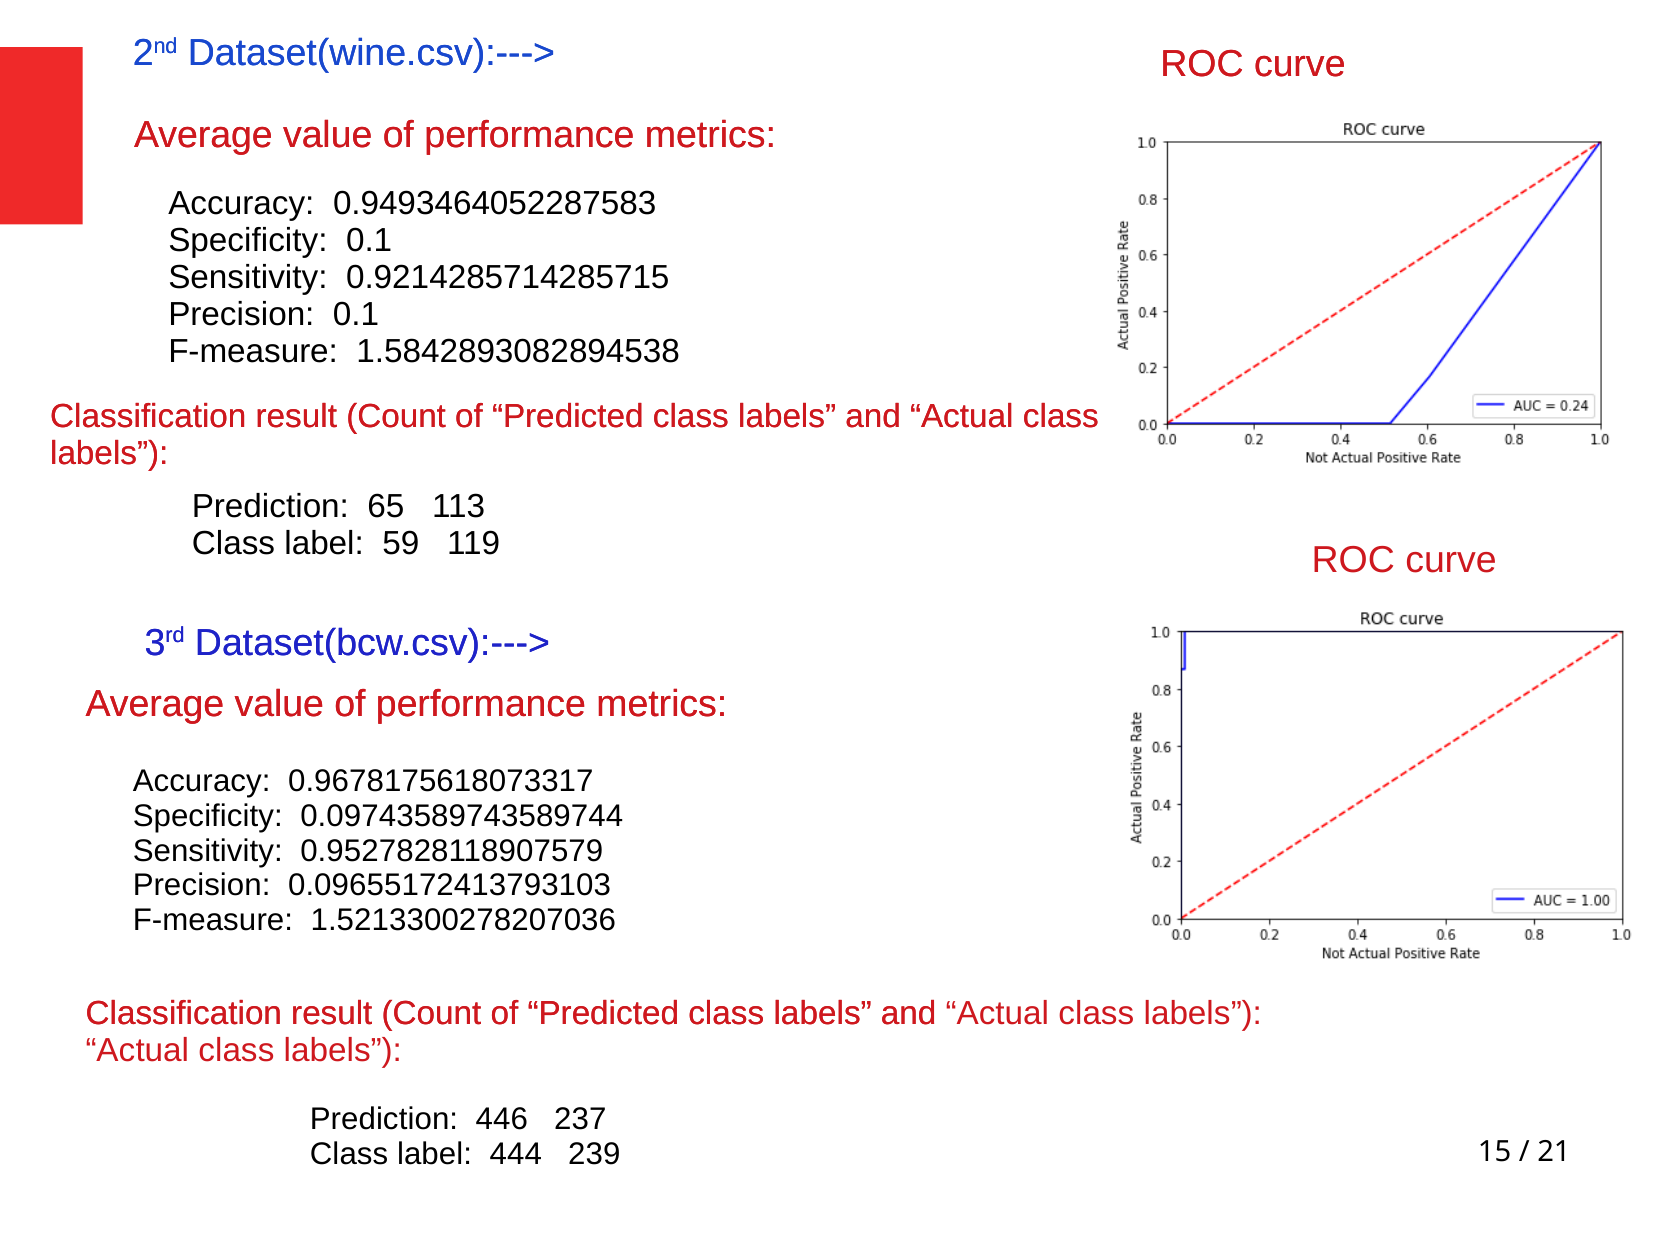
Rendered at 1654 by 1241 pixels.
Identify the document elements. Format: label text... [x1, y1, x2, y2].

text_box Accuracy: 0.9493464052287583 Specificity: 0.1 Sensitivity: 0.9214285714285715 Precision: 0.1 F-measure: 1.5842893082894538 [153, 177, 777, 378]
text_box 3rd Dataset(bcw.csv):---> [129, 614, 756, 673]
text_box ROC curve [1296, 531, 1512, 589]
text_box Average value of performance metrics: [70, 675, 743, 733]
picture [1123, 602, 1642, 969]
text_box Prediction: 65 113 Class label: 59 119 [177, 479, 671, 579]
text_box Classification result (Count of “Predicted class labels” and “Actual class labels”): [1028, 987, 1280, 1040]
text_box Classification result (Count of “Predicted class labels” and “Actual class labels”): [70, 987, 1028, 1077]
text_box Average value of performance metrics: [119, 106, 792, 164]
picture [1110, 113, 1620, 473]
text_box Prediction: 446 237 Class label: 444 239 [295, 1094, 956, 1193]
text_box ROC curve [1145, 35, 1583, 93]
text_box Classification result (Count of “Predicted class labels” and “Actual class labels”): [35, 389, 1126, 479]
text_box Accuracy: 0.9678175618073317 Specificity: 0.09743589743589744 Sensitivity: 0.9527828118907579 Precision: 0.09655172413793103 F-measure: 1.5213300278207036 [118, 755, 851, 981]
text_box 2nd Dataset(wine.csv):---> [118, 24, 674, 83]
